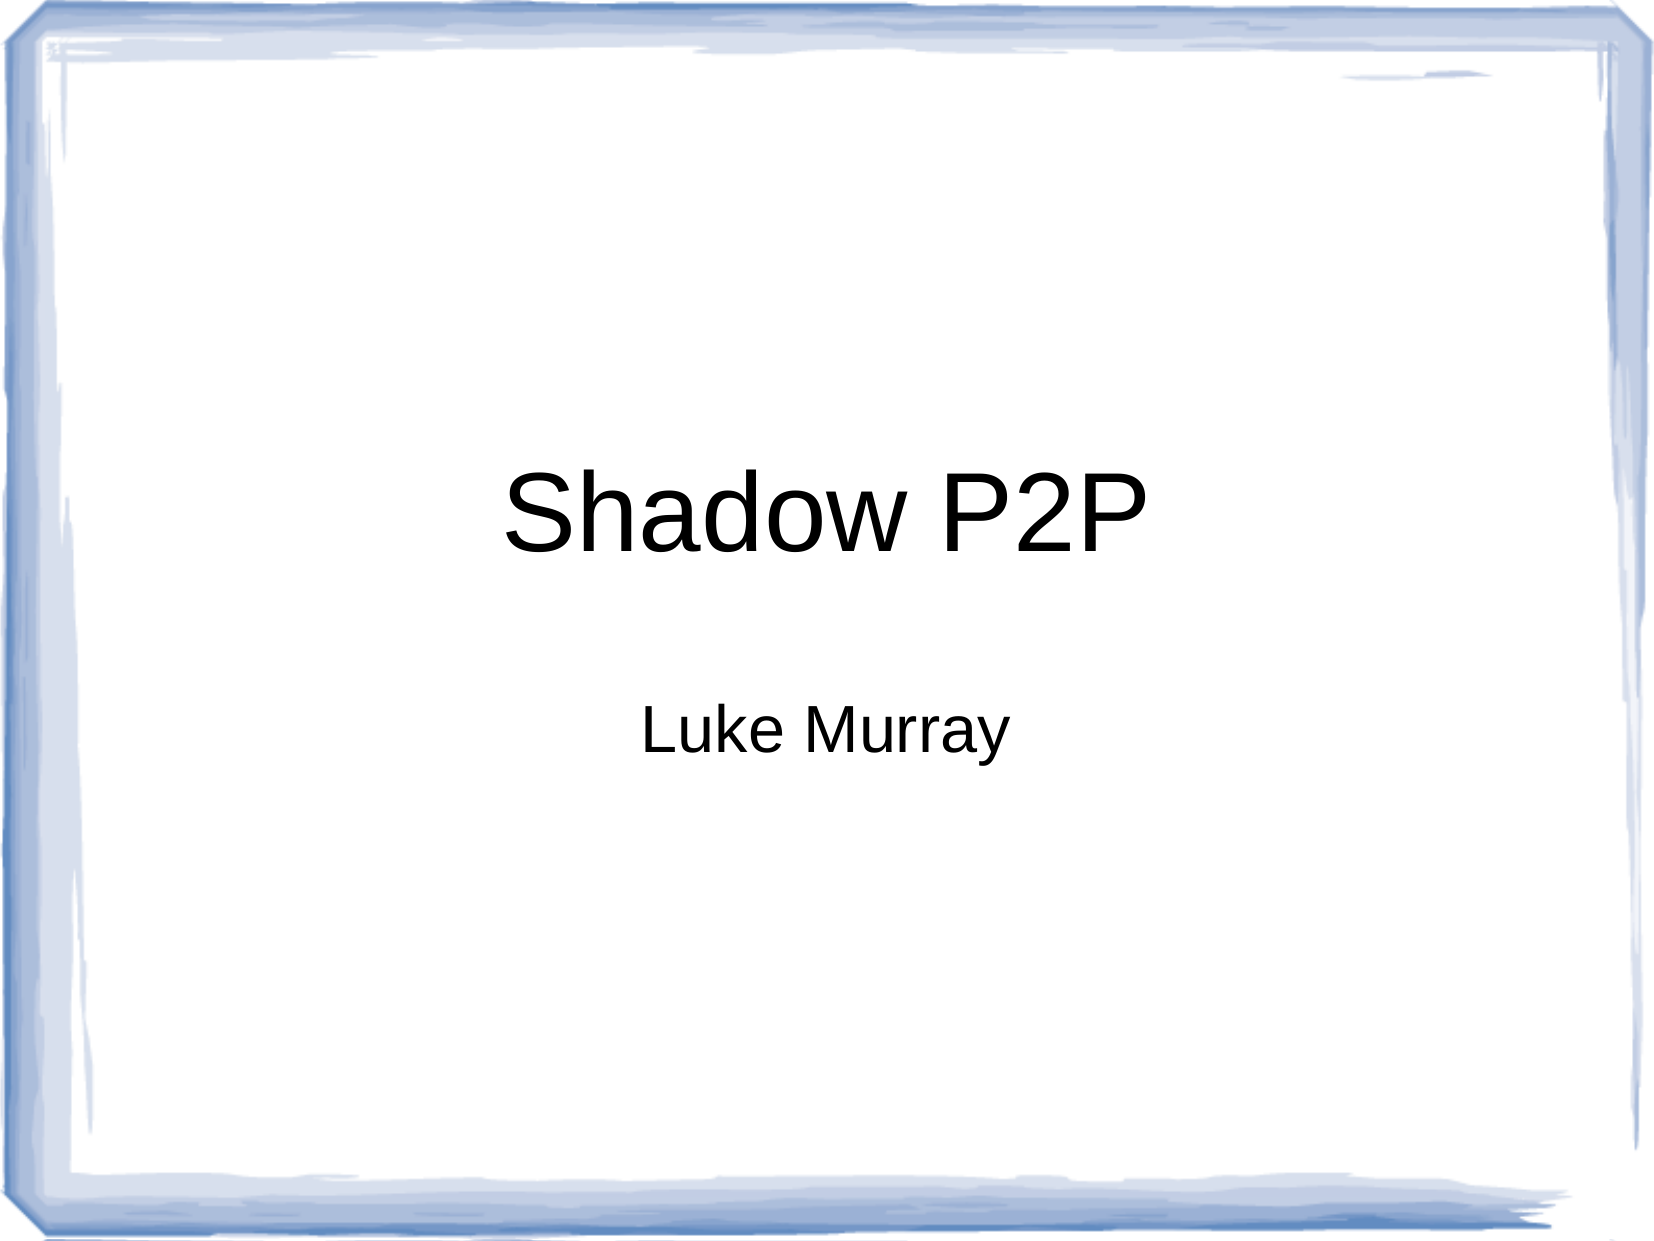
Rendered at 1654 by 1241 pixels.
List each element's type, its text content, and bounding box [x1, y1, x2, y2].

picture [0, 0, 1654, 1241]
subtitle Shadow P2P [82, 423, 1571, 601]
text_box Luke Murray [625, 685, 1028, 775]
